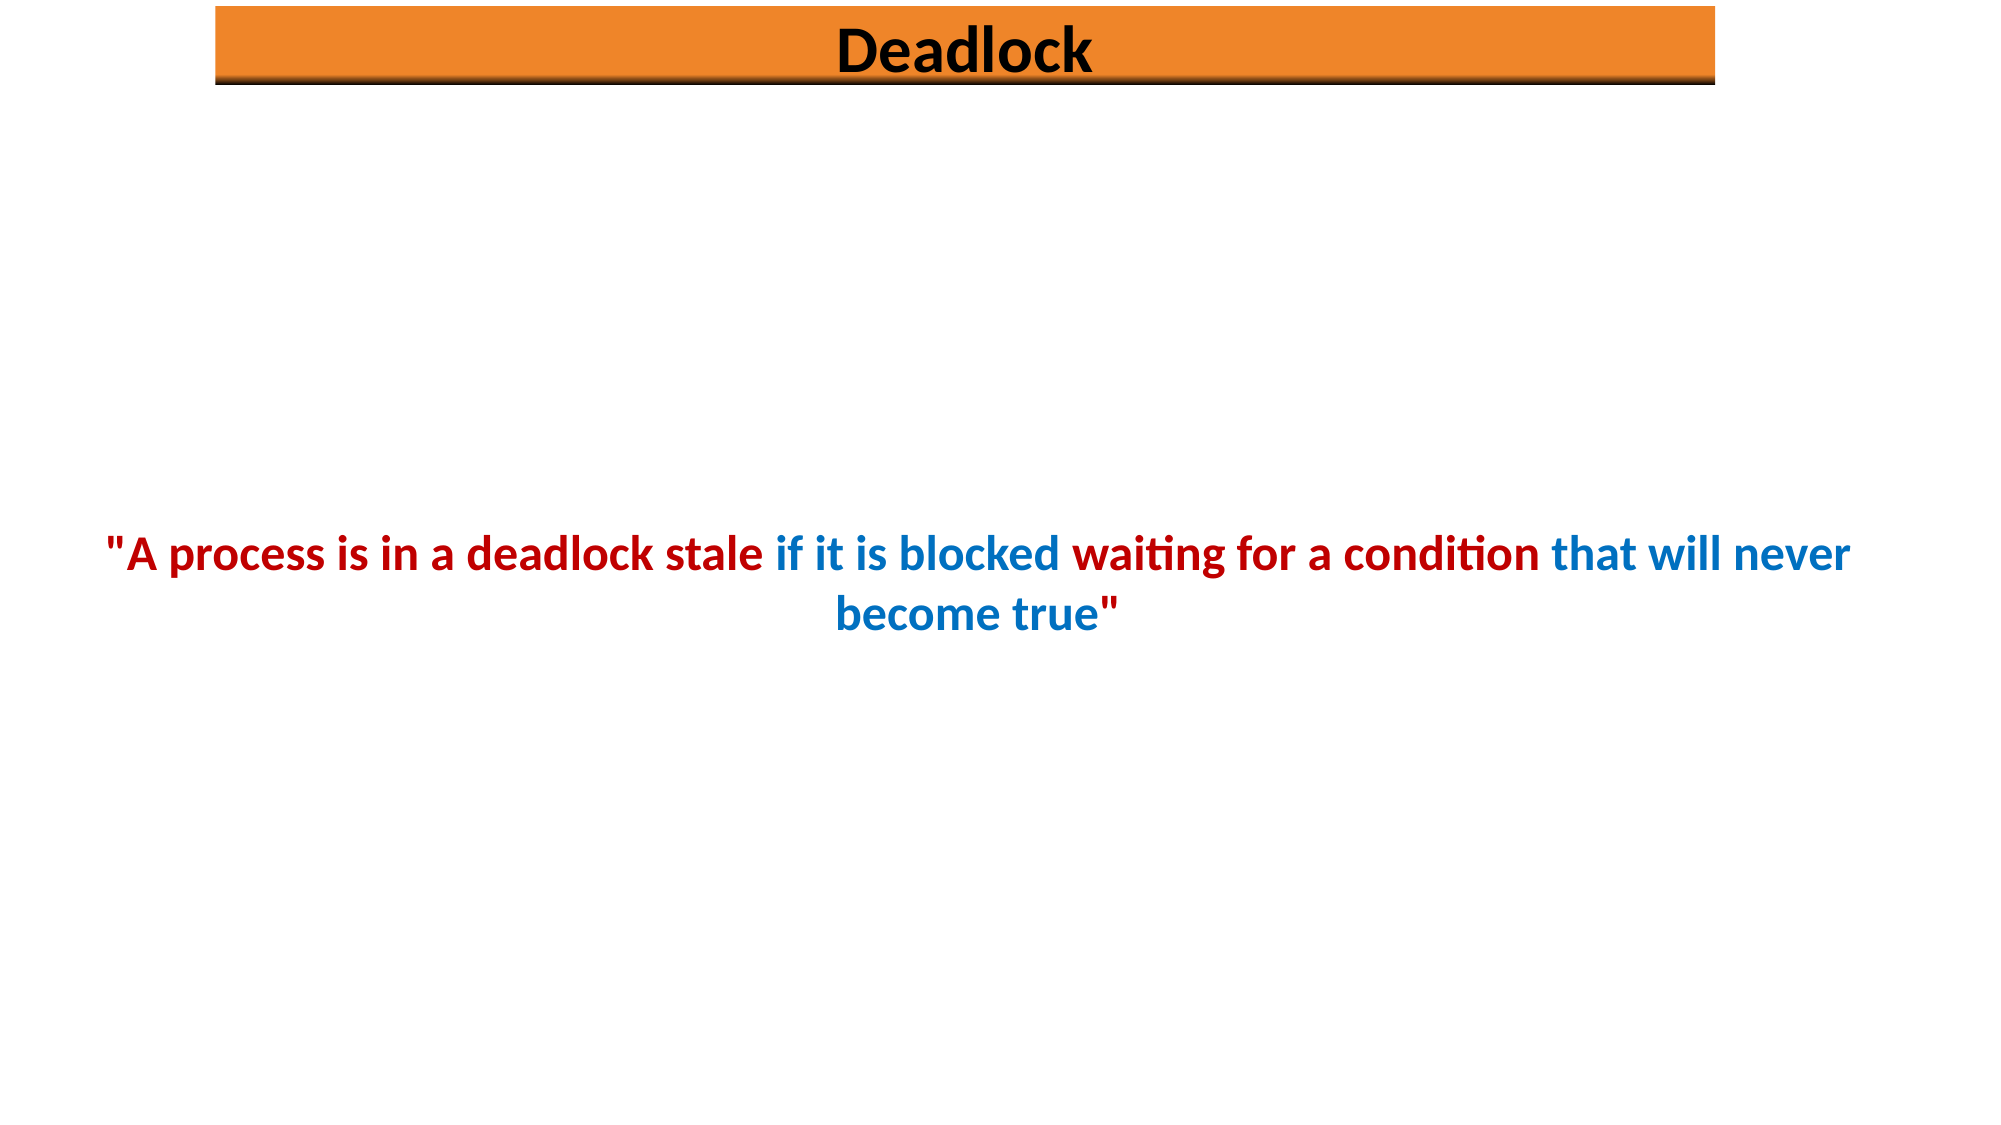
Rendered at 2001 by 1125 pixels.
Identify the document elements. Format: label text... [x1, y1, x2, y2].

list "A process is in a deadlock stale if it is blocked waiting for a condition that will never become true" [78, 102, 1879, 1125]
text_box Deadlock [215, 6, 1716, 85]
